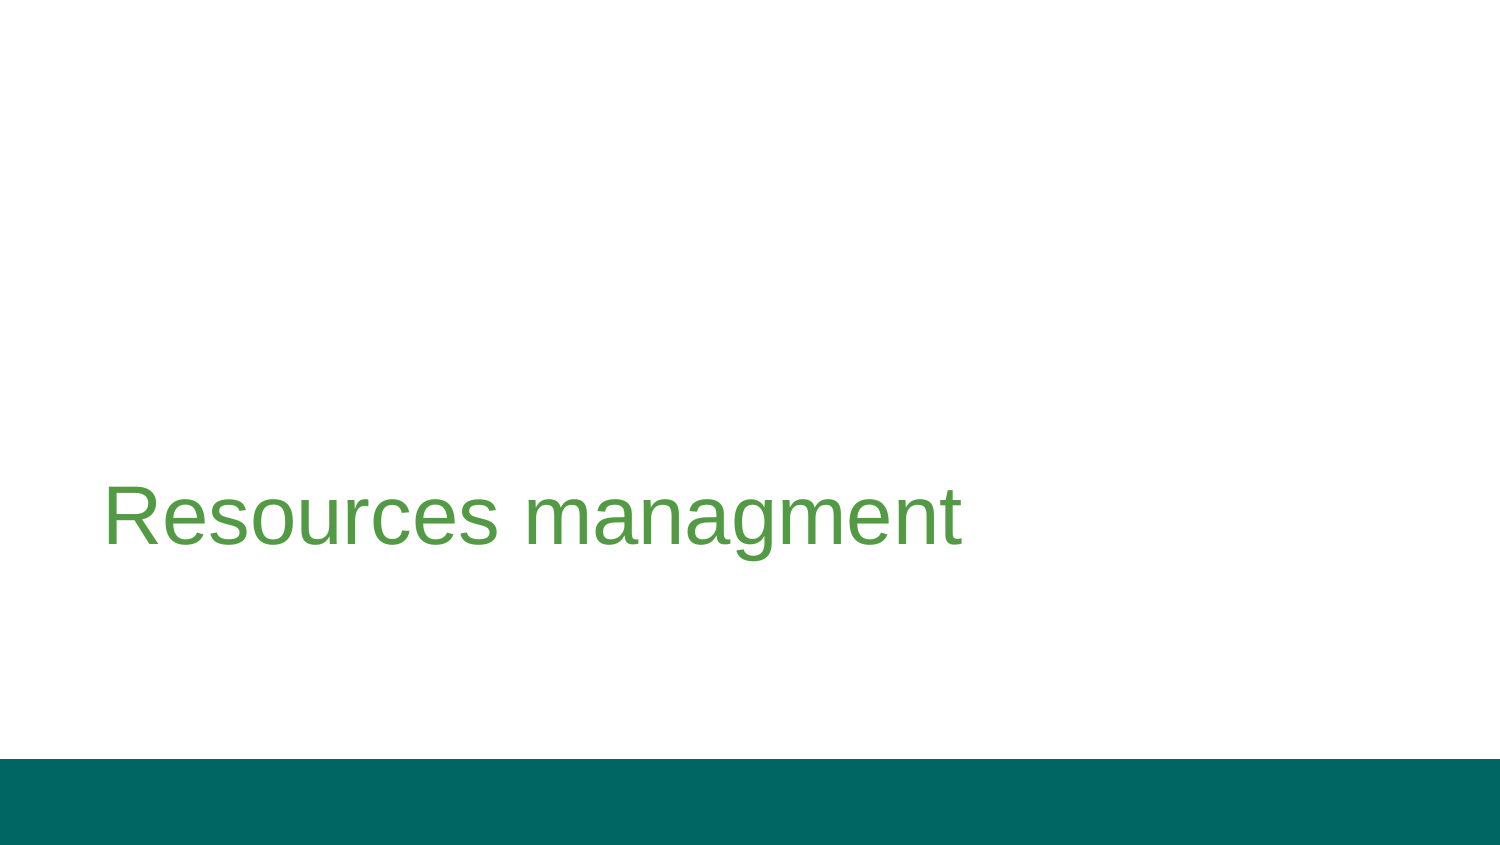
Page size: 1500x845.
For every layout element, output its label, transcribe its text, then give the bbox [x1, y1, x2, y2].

title Resources managment [102, 210, 1397, 562]
